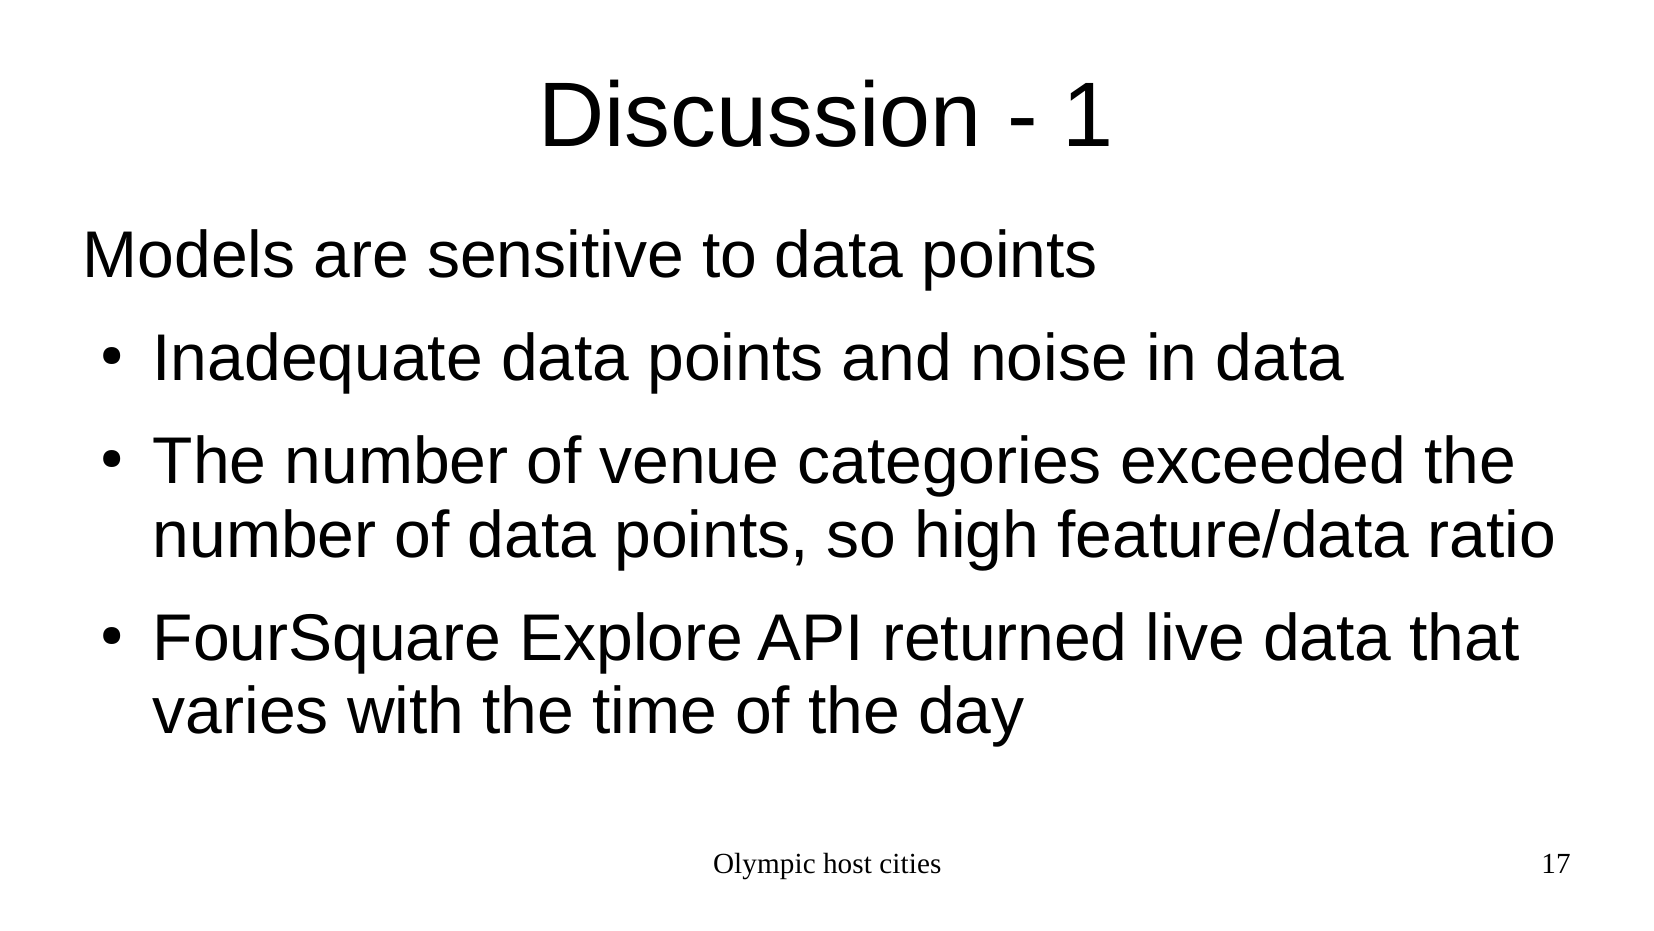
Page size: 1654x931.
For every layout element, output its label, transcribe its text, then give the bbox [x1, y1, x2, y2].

list Models are sensitive to data points Inadequate data points and noise in data The number of venue categories exceeded the number of data points, so high feature/data ratio FourSquare Explore API returned live data that varies with the time of the day [82, 217, 1571, 758]
title Discussion - 1 [82, 37, 1571, 193]
